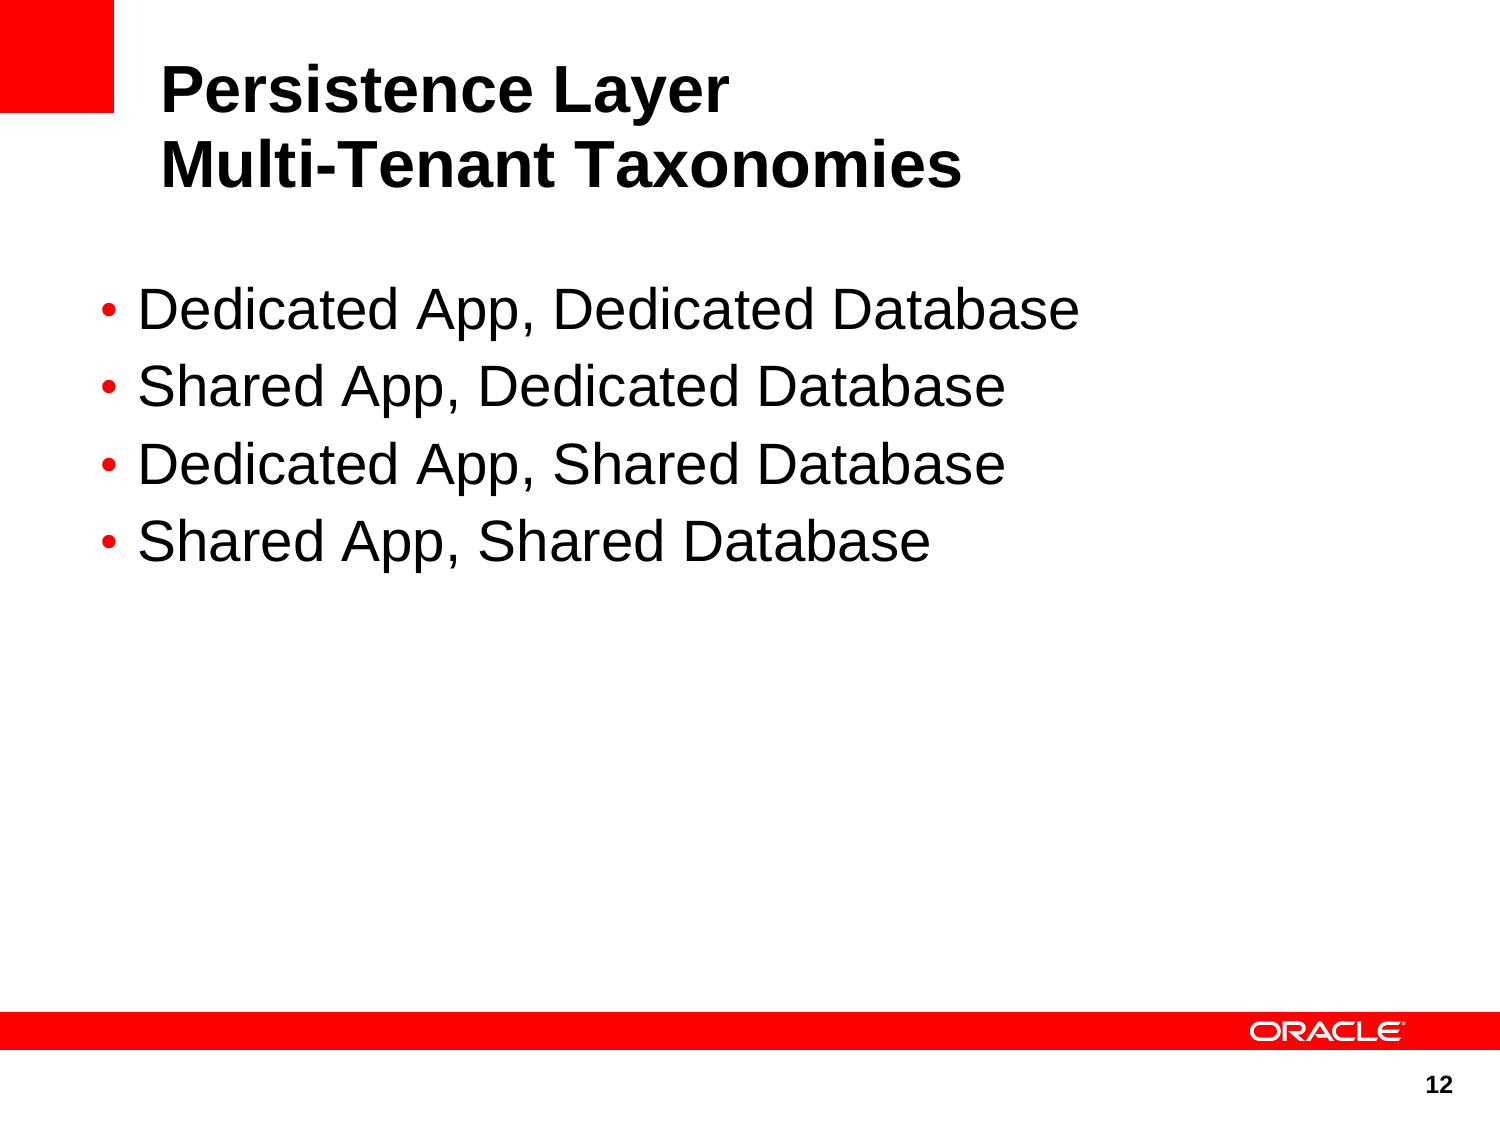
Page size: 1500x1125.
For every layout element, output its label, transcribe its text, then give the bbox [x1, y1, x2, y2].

picture [0, 0, 114, 113]
title Persistence Layer Multi-Tenant Taxonomies [145, 44, 1390, 210]
list Dedicated App, Dedicated Database Shared App, Dedicated Database Dedicated App, Shared Database Shared App, Shared Database [100, 276, 1238, 790]
picture [0, 1012, 1500, 1050]
